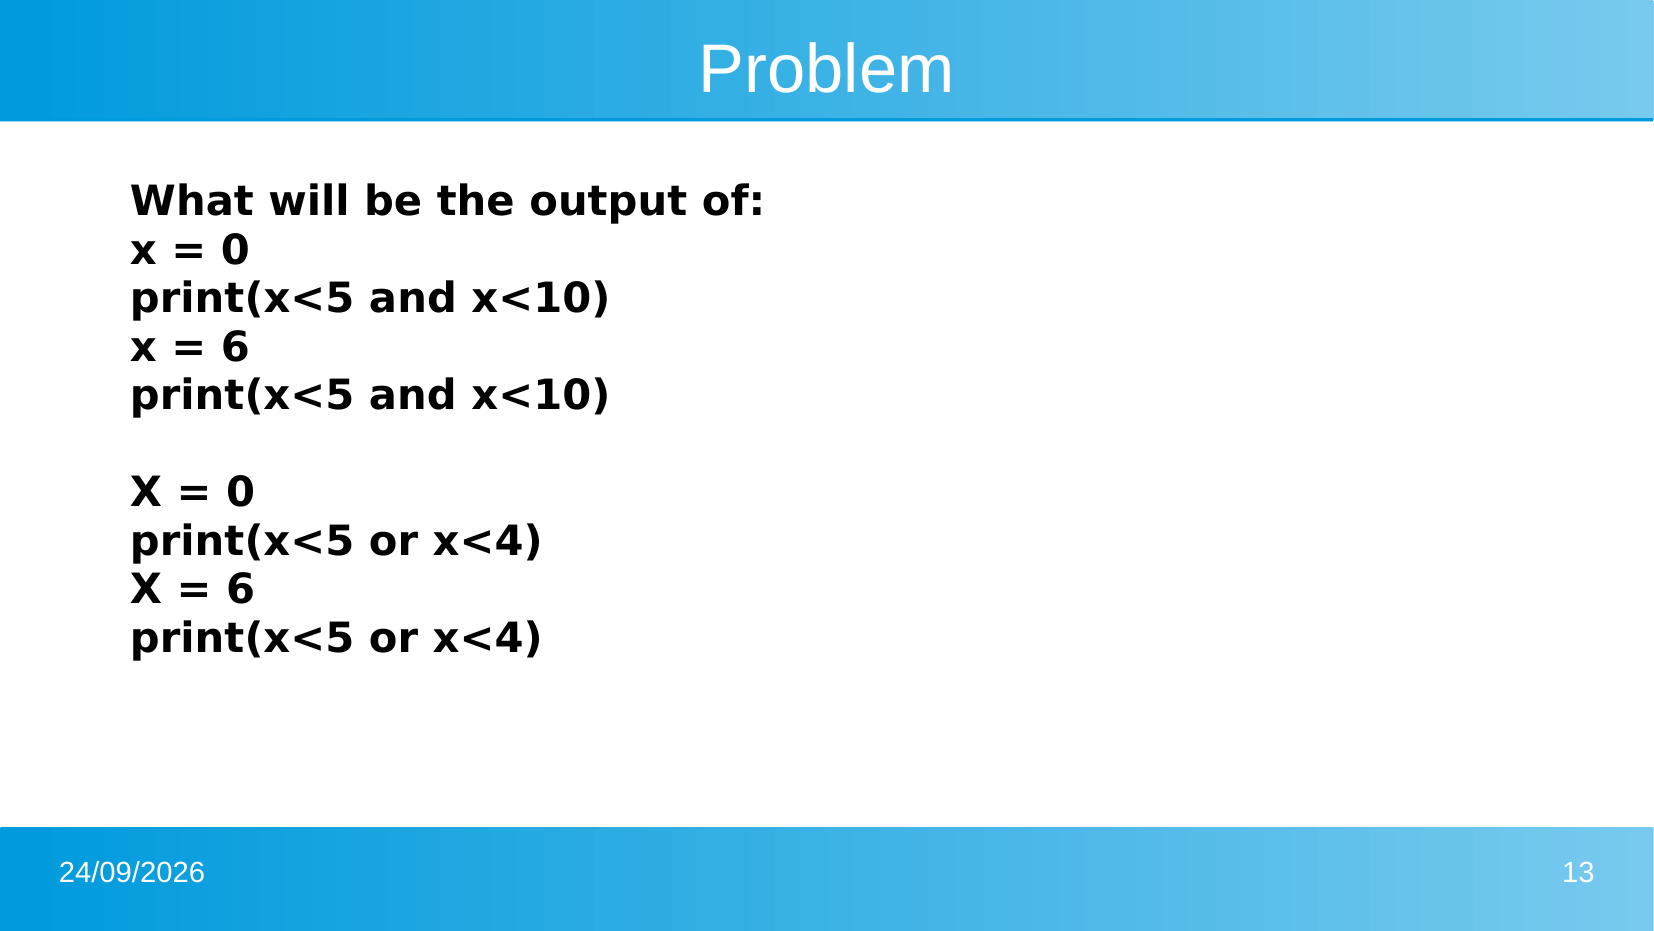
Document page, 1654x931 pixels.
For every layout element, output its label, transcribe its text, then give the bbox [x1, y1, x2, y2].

title Problem [59, 29, 1595, 108]
list What will be the output of: x = 0 print(x<5 and x<10) x = 6 print(x<5 and x<10) X = 0 print(x<5 or x<4) X = 6 print(x<5 or x<4) [59, 177, 1595, 768]
